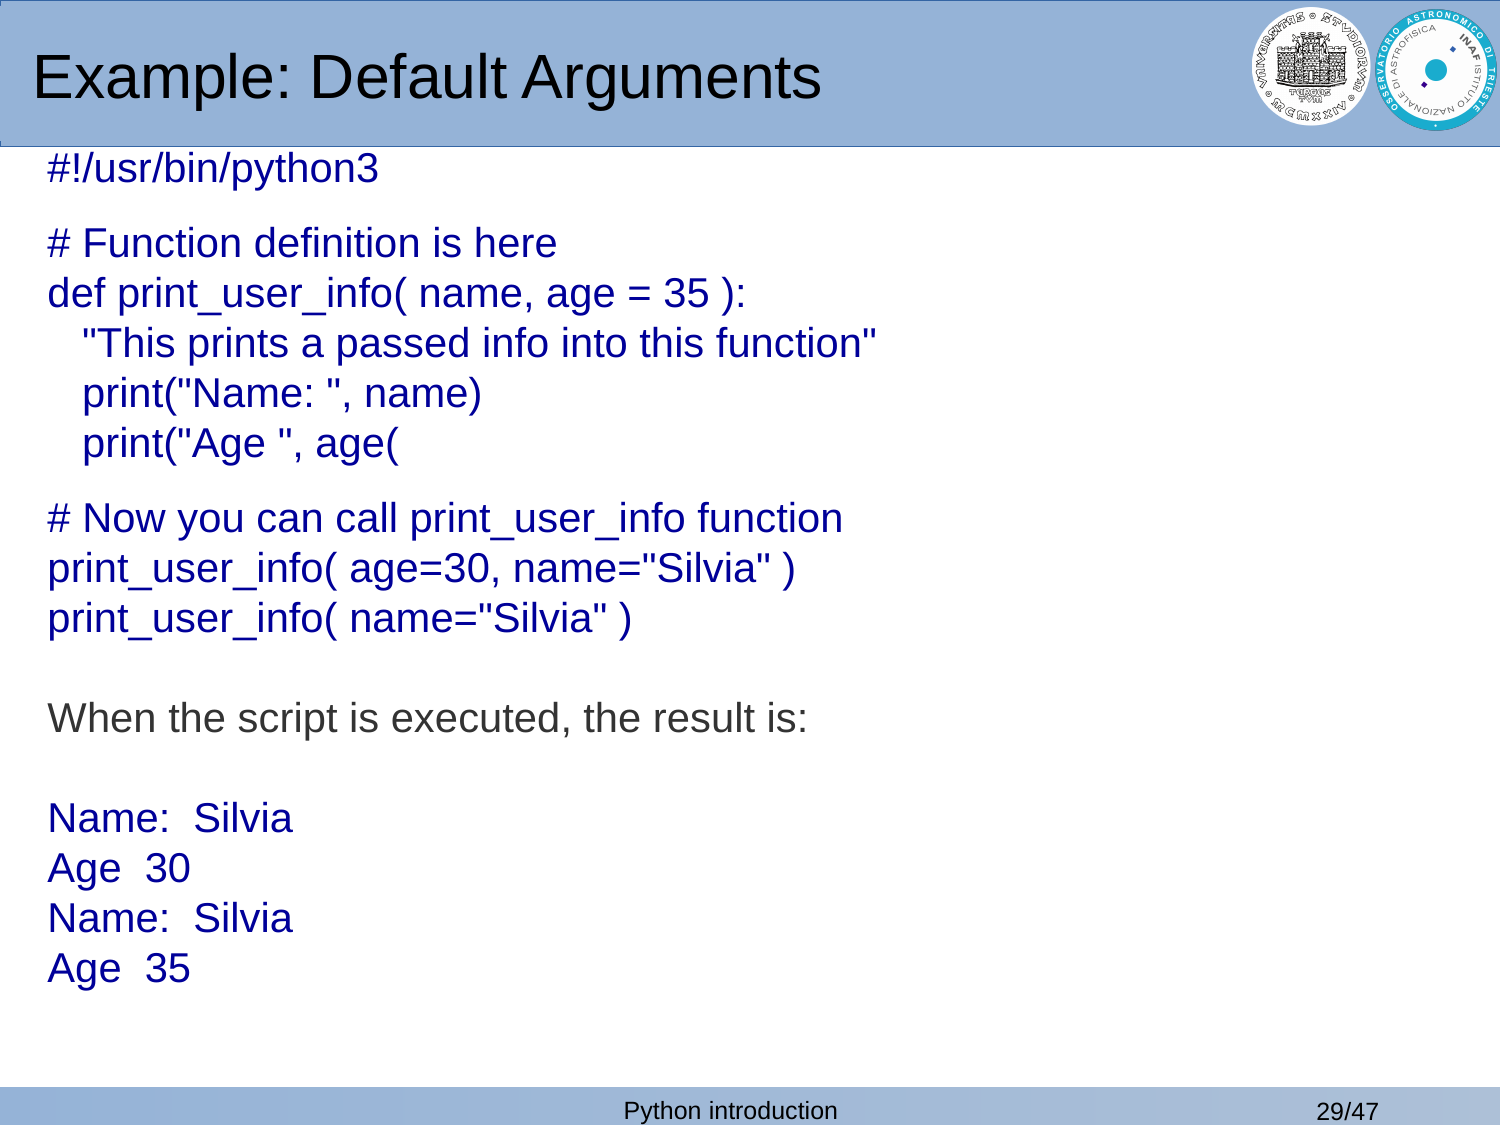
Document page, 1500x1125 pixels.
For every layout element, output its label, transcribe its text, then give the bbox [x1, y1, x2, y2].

list #!/usr/bin/python3 # Function definition is here def print_user_info( name, age = 35 ): "This prints a passed info into this function" print("Name: ", name) print("Age ", age( # Now you can call print_user_info function print_user_info( age=30, name="Silvia" ) print_user_info( name="Silvia" ) When the script is executed, the result is: Name: Silvia Age 30 Name: Silvia Age 35 [32, 133, 1500, 1011]
picture [1252, 0, 1500, 133]
text_box Example: Default Arguments [0, 5, 1243, 141]
